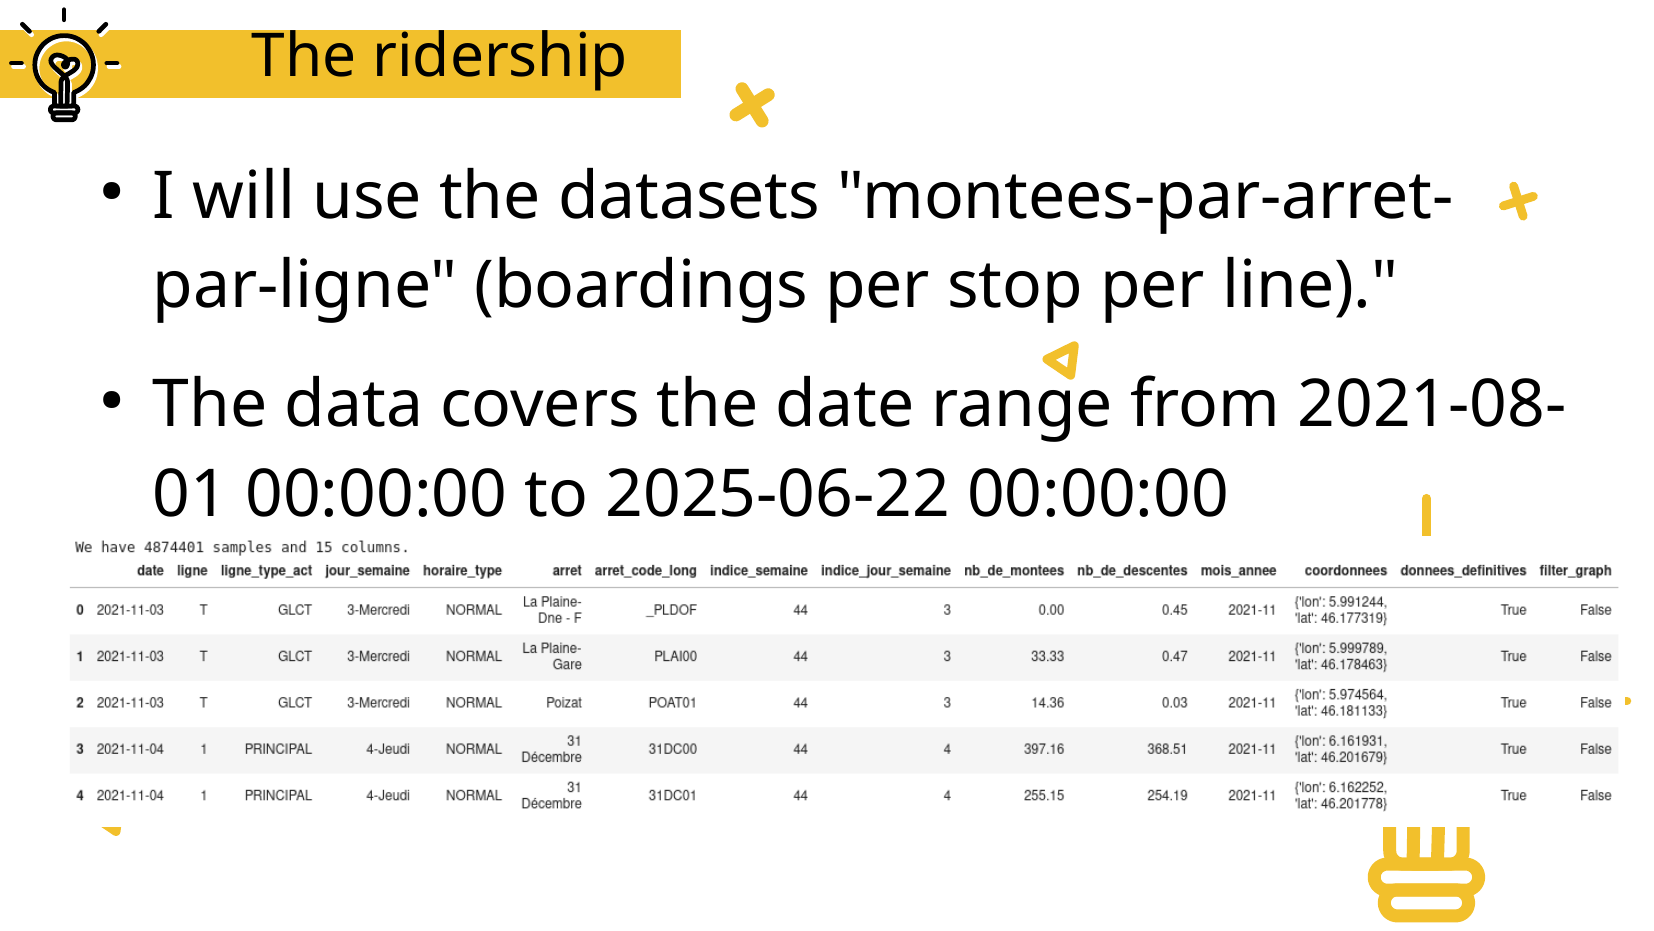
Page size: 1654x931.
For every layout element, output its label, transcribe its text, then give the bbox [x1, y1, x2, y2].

picture [59, 536, 1625, 827]
list I will use the datasets "montees-par-arret-par-ligne" (boardings per stop per line)." The data covers the date range from 2021-08-01 00:00:00 to 2025-06-22 00:00:00 [82, 147, 1571, 536]
title The ridership [82, 11, 798, 95]
